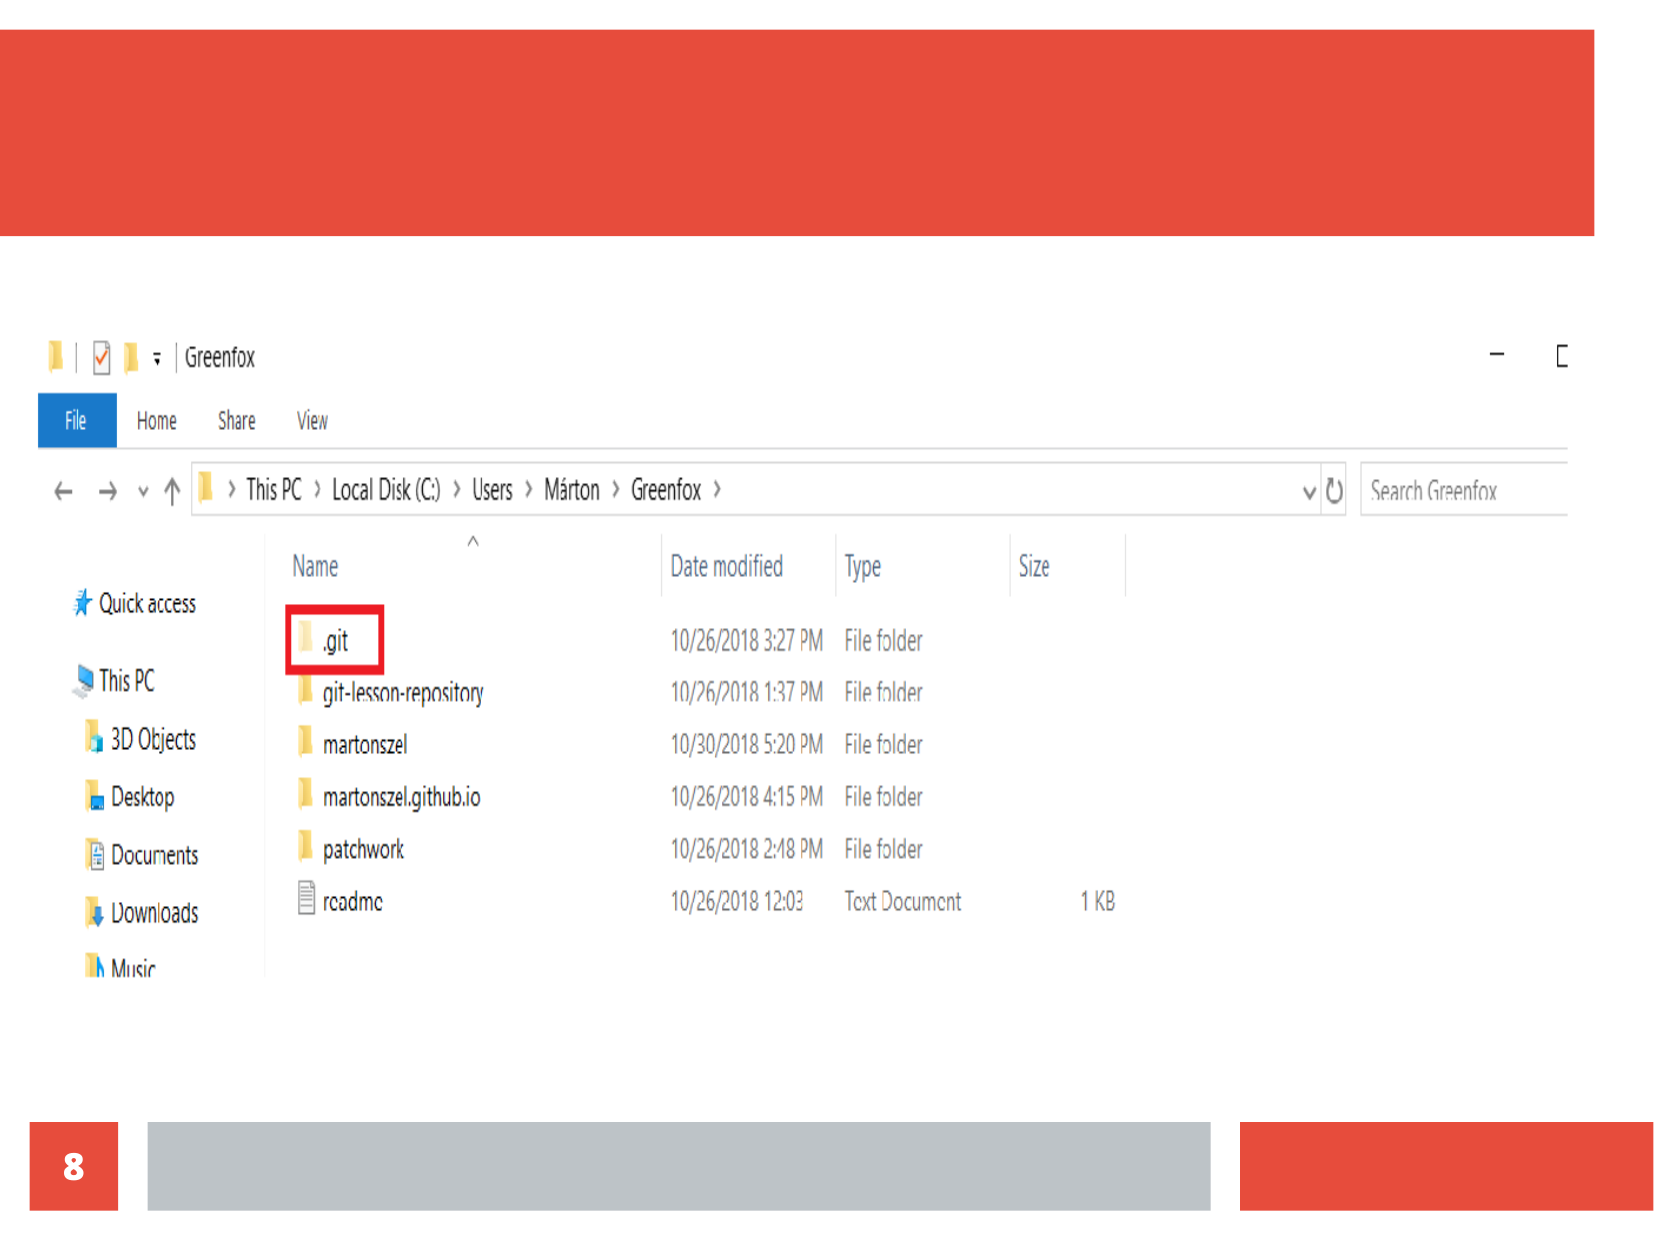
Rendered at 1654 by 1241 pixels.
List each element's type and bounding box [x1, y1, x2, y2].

picture [24, 299, 1576, 1051]
